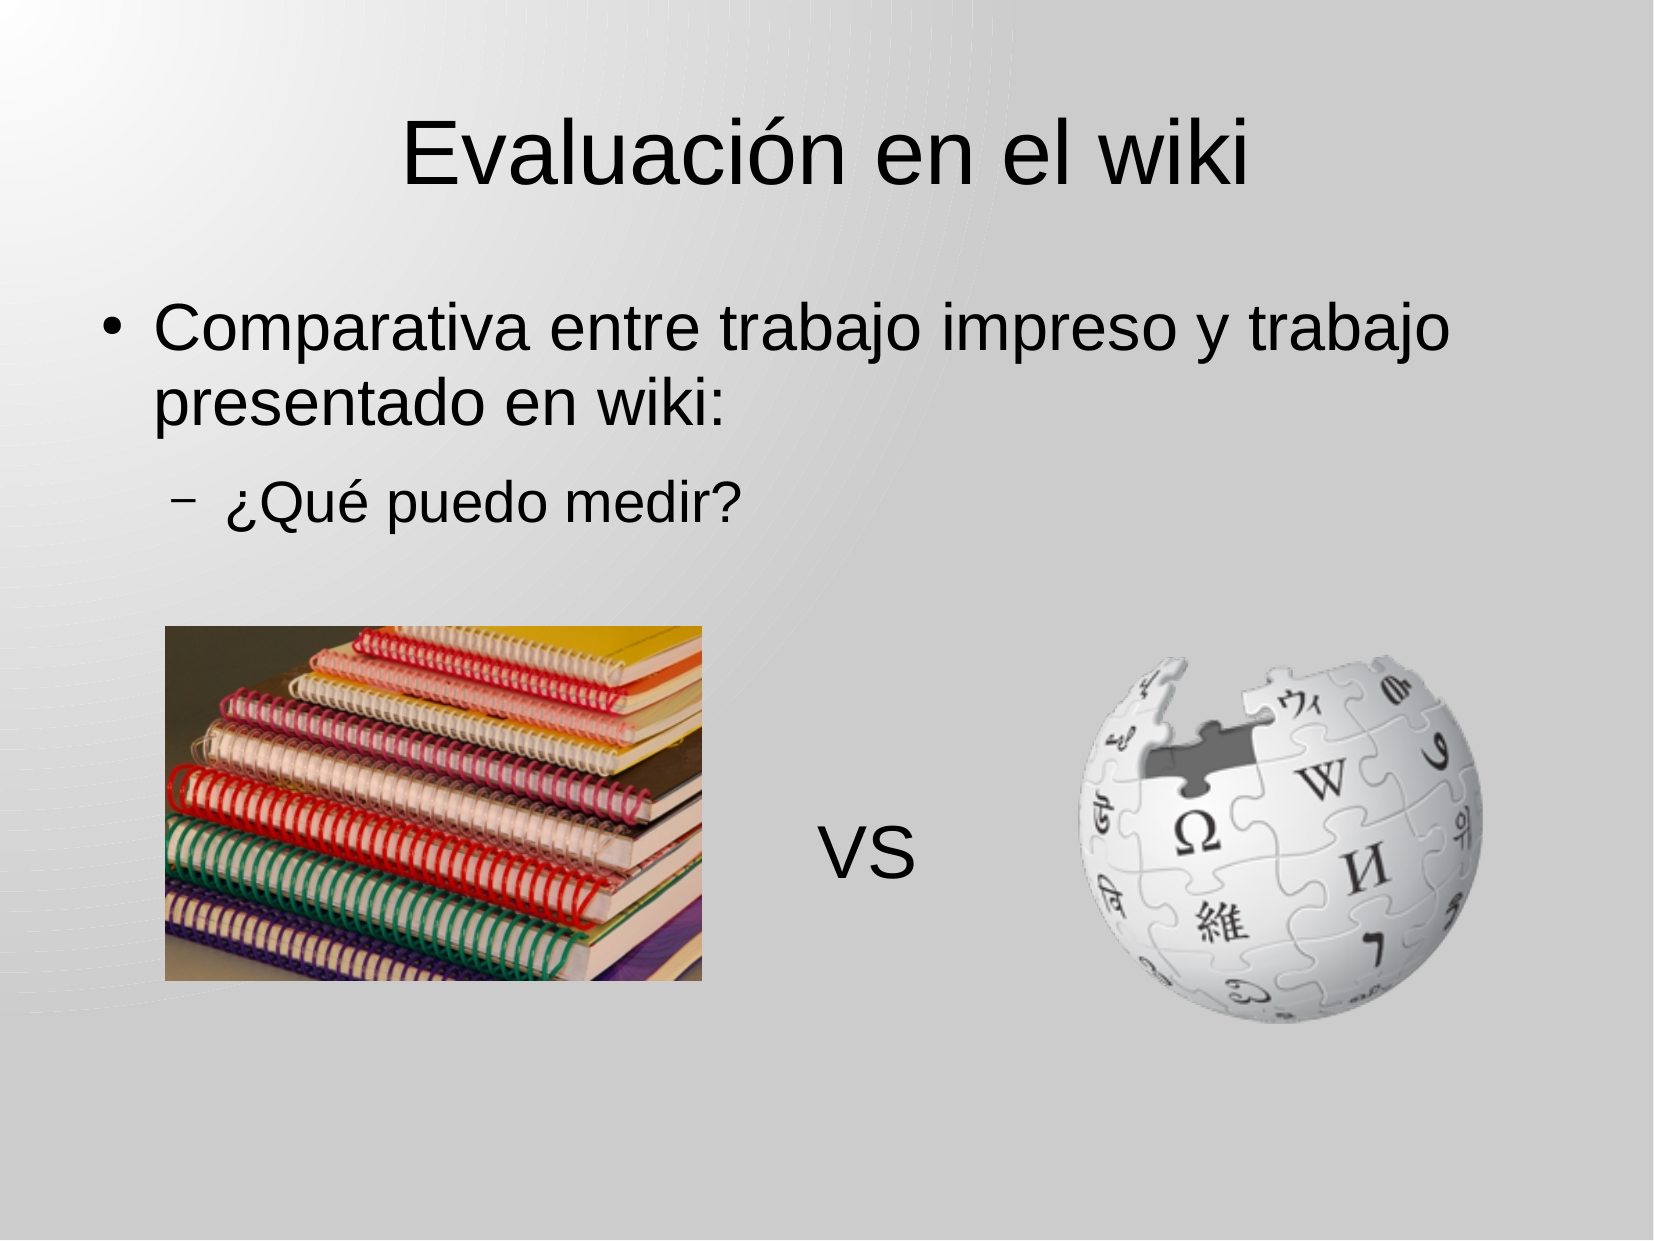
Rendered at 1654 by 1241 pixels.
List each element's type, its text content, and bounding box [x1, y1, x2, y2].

list Comparativa entre trabajo impreso y trabajo presentado en wiki: ¿Qué puedo medir? [82, 290, 1538, 1010]
picture [165, 626, 702, 981]
title Evaluación en el wiki [82, 49, 1571, 257]
picture [1071, 610, 1489, 1028]
text_box VS [803, 803, 945, 905]
